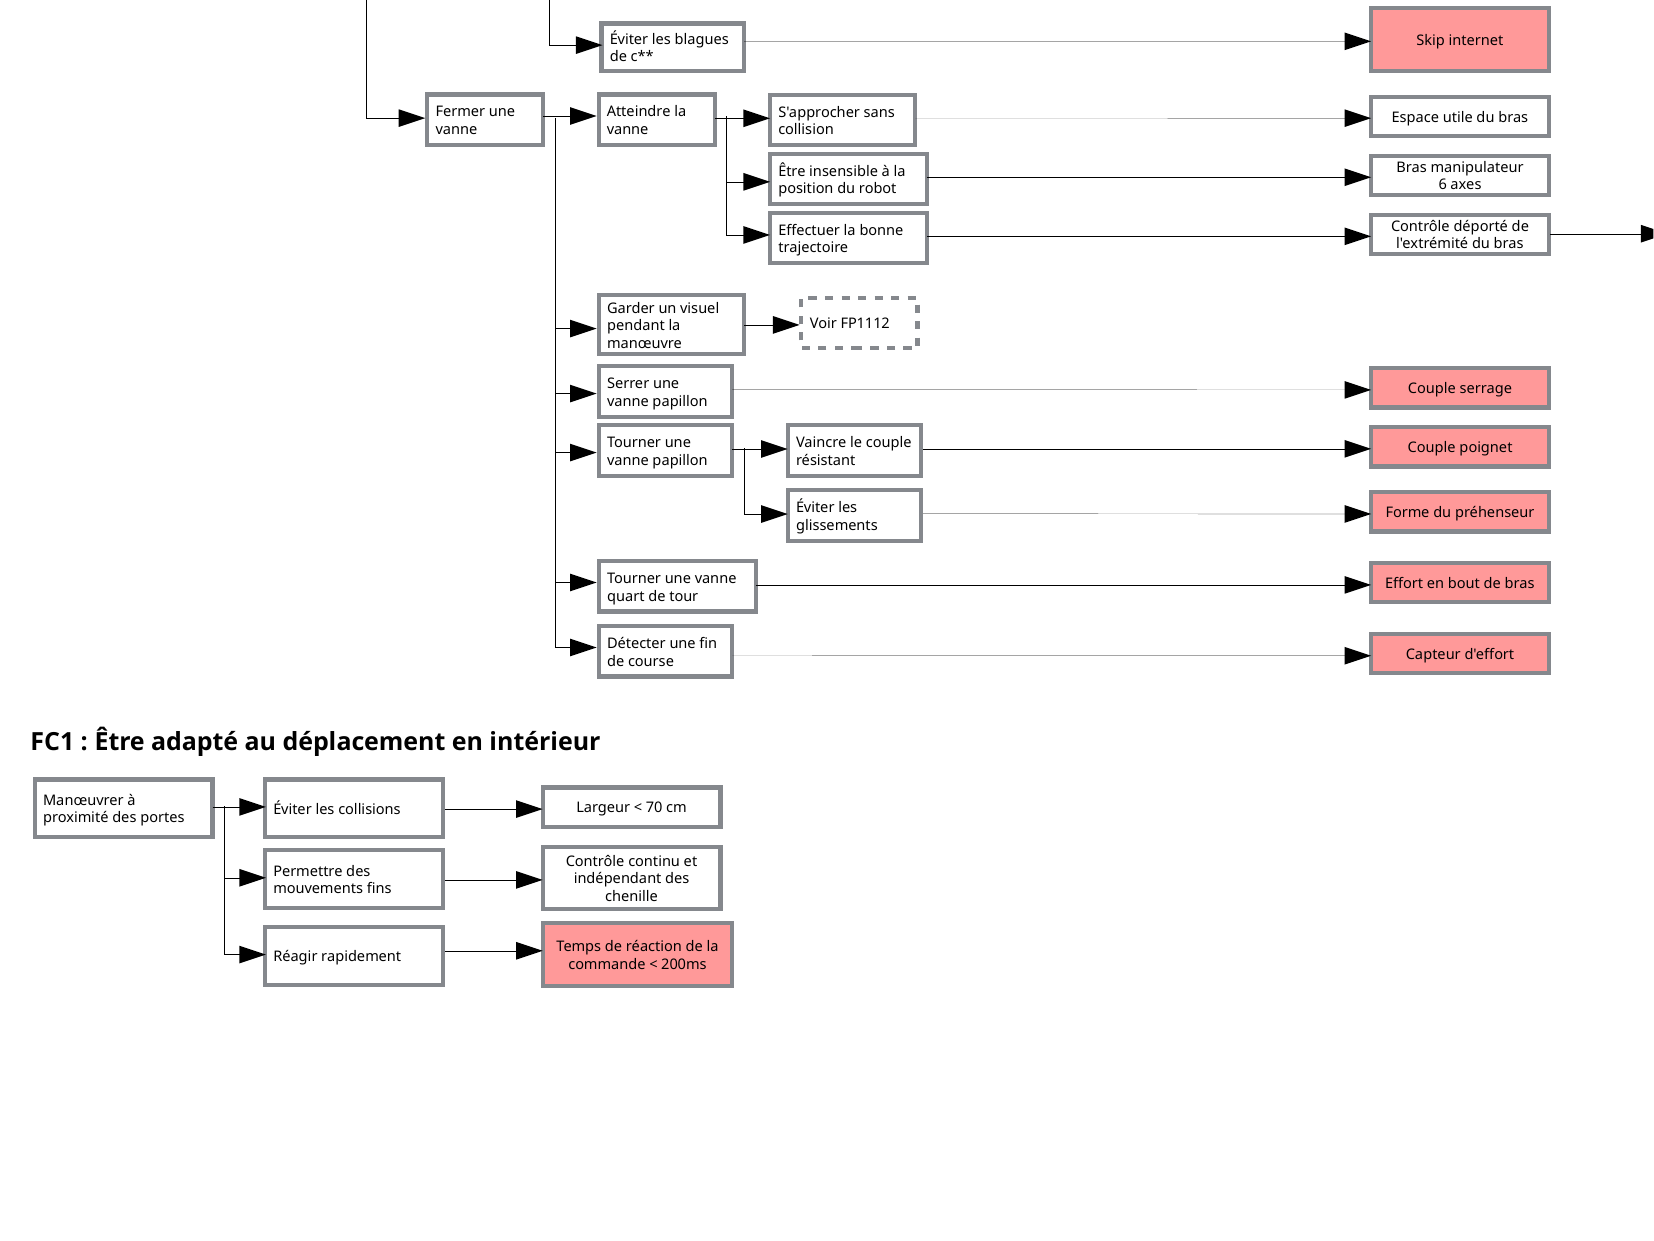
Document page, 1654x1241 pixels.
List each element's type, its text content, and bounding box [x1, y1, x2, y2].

text_box Garder un visuel pendant la manœuvre [598, 295, 745, 355]
text_box Éviter les collisions [265, 779, 443, 838]
text_box Contrôle déporté de l'extrémité du bras [1371, 214, 1549, 254]
text_box Effort en bout de bras [1371, 563, 1549, 603]
text_box Temps de réaction de la commande < 200ms [542, 923, 733, 987]
text_box Effectuer la bonne trajectoire [770, 212, 928, 264]
text_box Skip internet [1371, 8, 1549, 71]
text_box Contrôle continu et indépendant des chenille [542, 846, 721, 910]
text_box Tourner une vanne papillon [598, 425, 733, 476]
text_box Permettre des mouvements fins [265, 850, 443, 908]
text_box Couple serrage [1371, 368, 1549, 408]
text_box Détecter une fin de course [598, 626, 733, 677]
text_box Tourner une vanne quart de tour [598, 561, 756, 612]
text_box Couple poignet [1371, 427, 1549, 467]
text_box Capteur d'effort [1371, 634, 1549, 674]
text_box Être insensible à la position du robot [769, 153, 928, 205]
text_box FC1 : Être adapté au déplacement en intérieur [24, 720, 733, 760]
text_box Espace utile du bras [1371, 96, 1549, 136]
text_box Atteindre la vanne [598, 94, 715, 145]
text_box Voir FP1112 [801, 297, 918, 349]
text_box Éviter les blagues de c** [601, 23, 745, 71]
text_box Éviter les glissements [787, 490, 922, 541]
text_box Serrer une vanne papillon [598, 366, 733, 417]
text_box Vaincre le couple résistant [787, 425, 922, 476]
text_box Bras manipulateur 6 axes [1371, 155, 1549, 195]
text_box Largeur < 70 cm [542, 787, 721, 827]
text_box Réagir rapidement [265, 927, 443, 985]
text_box S'approcher sans collision [769, 94, 916, 146]
text_box Manœuvrer à proximité des portes [34, 779, 213, 838]
text_box Fermer une vanne [427, 94, 544, 145]
text_box Forme du préhenseur [1371, 492, 1549, 532]
